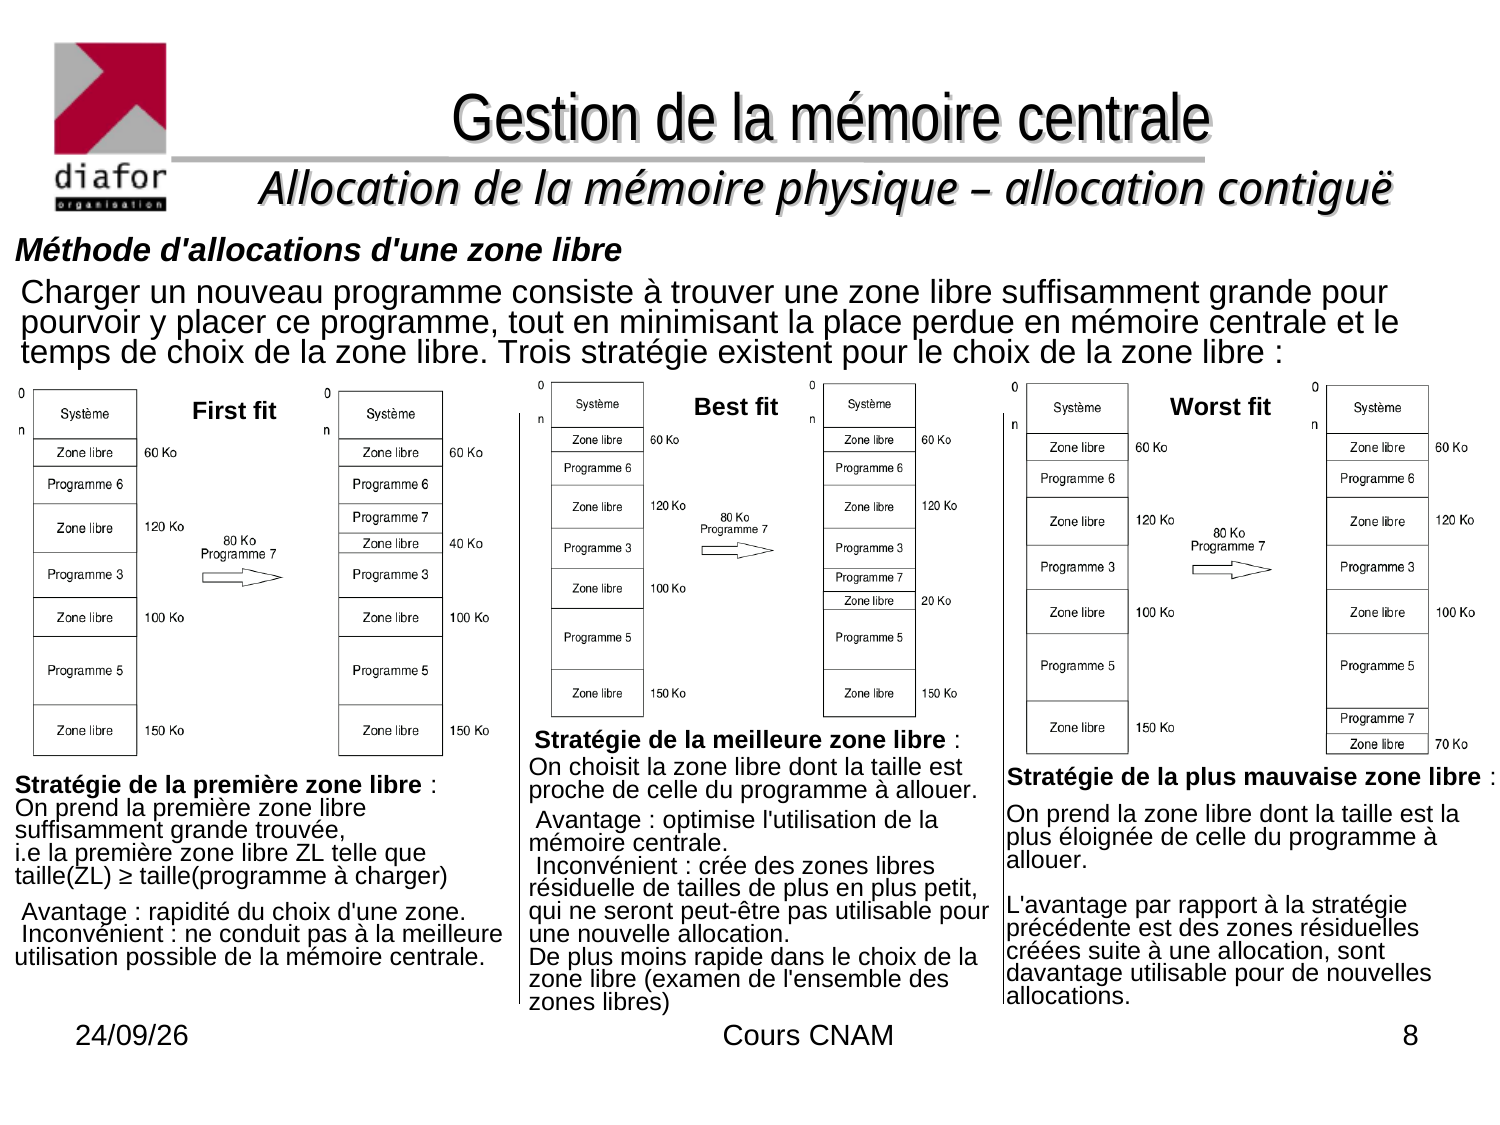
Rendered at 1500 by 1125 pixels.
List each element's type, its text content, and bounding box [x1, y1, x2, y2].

text_box Stratégie de la première zone libre : On prend la première zone libre suffisamment grande trouvée, i.e la première zone libre ZL telle que taille(ZL) ≥ taille(programme à charger) [0, 767, 464, 894]
text_box Best fit [679, 389, 794, 428]
text_box On prend la zone libre dont la taille est la plus éloignée de celle du programme à allouer. L'avantage par rapport à la stratégie précédente est des zones résiduelles créées suite à une allocation, sont davantage utilisable pour de nouvelles allocations. [991, 797, 1483, 1017]
picture [1009, 373, 1488, 762]
text_box On choisit la zone libre dont la taille est proche de celle du programme à allouer. [513, 750, 994, 803]
text_box Avantage : optimise l'utilisation de la mémoire centrale. Inconvénient : crée des zones libres résiduelle de tailles de plus en plus petit, qui ne seront peut-être pas utilisable pour une nouvelle allocation. De plus moins rapide dans le choix de la zone libre (examen de l'ensemble des zones libres) [513, 803, 1013, 1023]
picture [531, 372, 963, 728]
text_box Charger un nouveau programme consiste à trouver une zone libre suffisamment grande pour pourvoir y placer ce programme, tout en minimisant la place perdue en mémoire centrale et le temps de choix de la zone libre. Trois stratégie existent pour le choix de la zone libre : [5, 271, 1426, 378]
title Gestion de la mémoire centrale Allocation de la mémoire physique – allocation contiguë [157, 45, 1500, 250]
picture [11, 377, 496, 762]
picture [53, 42, 168, 213]
text_box Stratégie de la meilleure zone libre : [519, 723, 977, 750]
text_box Méthode d'allocations d'une zone libre [0, 230, 639, 276]
text_box Avantage : rapidité du choix d'une zone. Inconvénient : ne conduit pas à la meilleure utilisation possible de la mémoire centrale. [0, 894, 513, 978]
text_box Stratégie de la plus mauvaise zone libre : [992, 759, 1500, 798]
text_box Worst fit [1155, 389, 1287, 428]
text_box First fit [177, 393, 292, 432]
